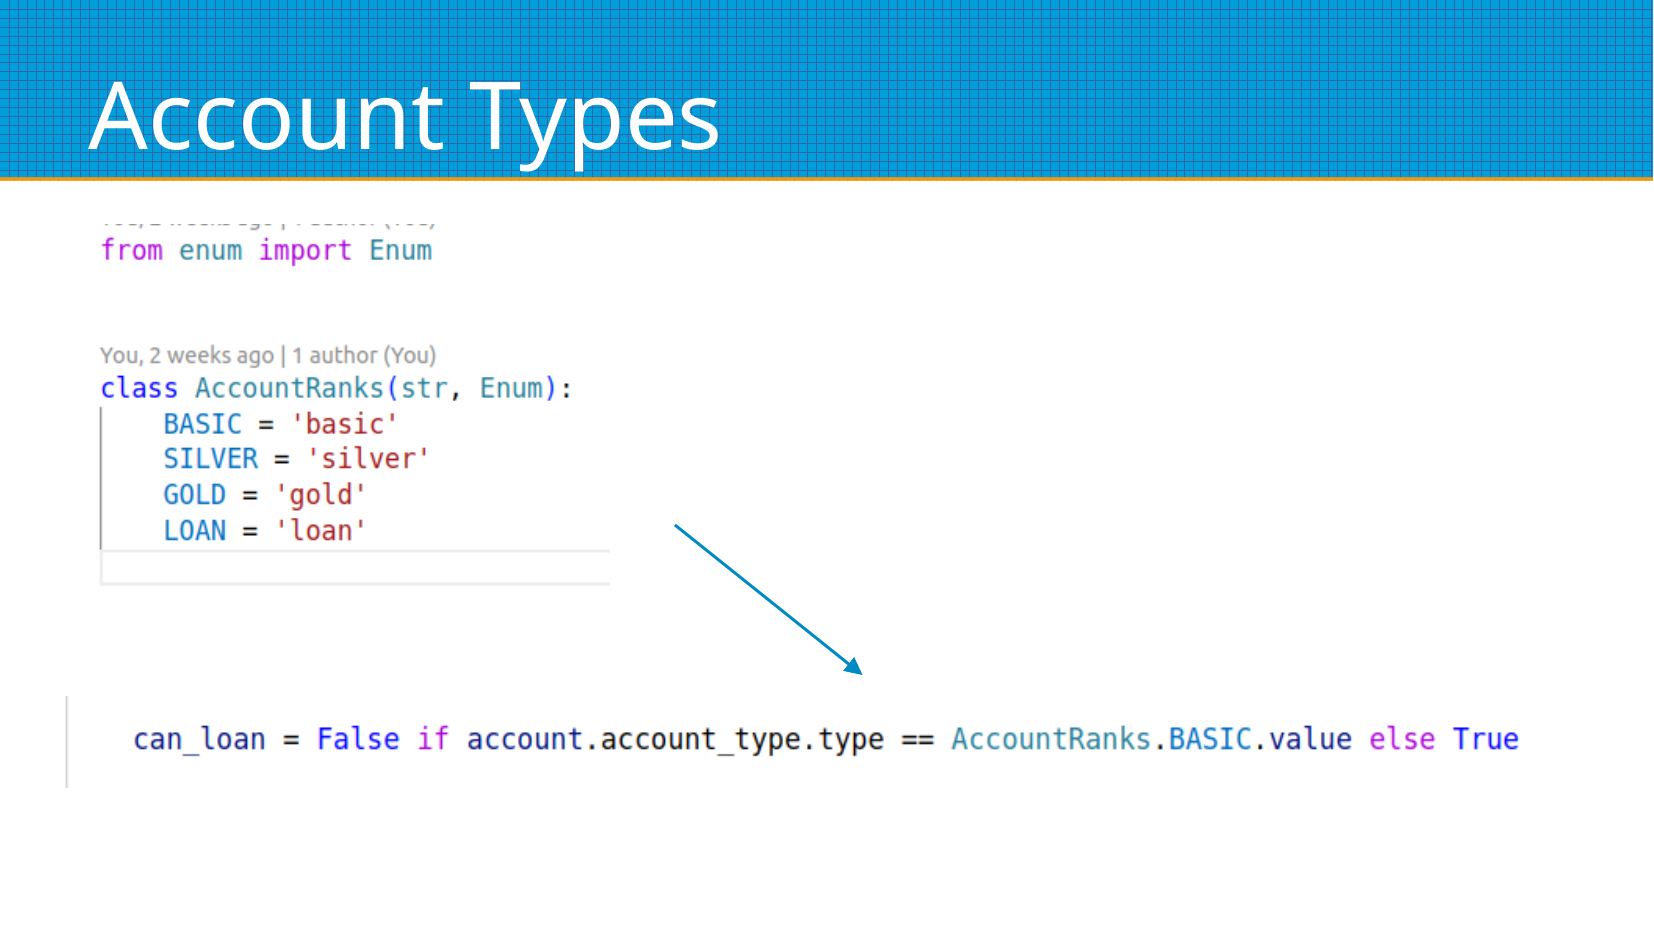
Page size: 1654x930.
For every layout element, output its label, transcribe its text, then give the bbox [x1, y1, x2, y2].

title Account Types [88, 14, 1565, 178]
picture [61, 696, 1538, 788]
picture [75, 224, 610, 590]
